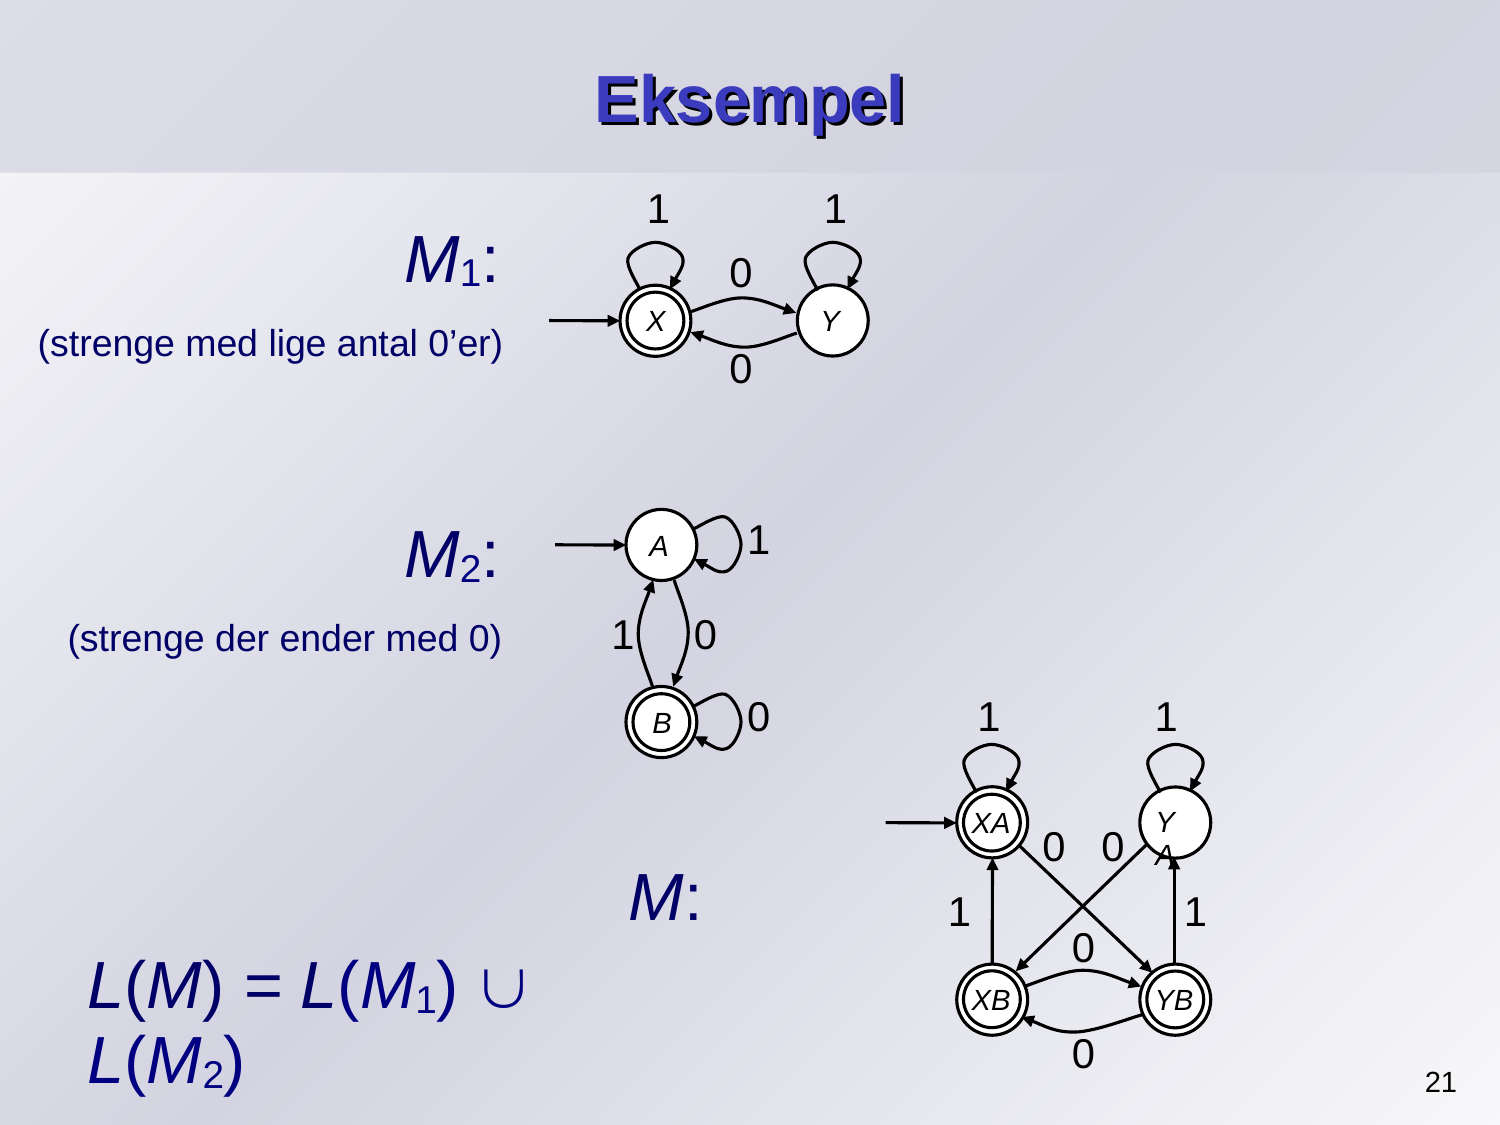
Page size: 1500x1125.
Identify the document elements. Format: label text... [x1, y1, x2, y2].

text_box 1 [732, 509, 786, 572]
text_box XA [956, 799, 1026, 848]
text_box 1 [962, 686, 1016, 749]
text_box 1 [809, 178, 863, 241]
text_box Y [805, 297, 855, 346]
text_box 1 [596, 603, 650, 666]
text_box 1 [632, 178, 685, 241]
text_box YA [1140, 798, 1208, 880]
text_box YA [1161, 848, 1169, 857]
text_box [797, 298, 805, 343]
text_box 0 [1057, 916, 1069, 928]
text_box YB [1139, 976, 1158, 1025]
text_box 0 [1057, 1023, 1110, 1086]
text_box 0 [714, 338, 768, 400]
text_box A [634, 521, 684, 571]
text_box 1 [1139, 686, 1193, 749]
text_box (strenge der ender med 0) [52, 609, 519, 668]
text_box XB [956, 976, 1026, 1025]
text_box [967, 848, 1017, 858]
text_box [620, 285, 691, 357]
text_box [1149, 786, 1201, 798]
text_box 0 [714, 241, 768, 304]
text_box L(M) = L(M1) ∪ L(M2) [72, 940, 721, 1106]
text_box 0 [1086, 816, 1140, 879]
text_box [625, 686, 697, 758]
text_box [625, 522, 634, 568]
text_box X [631, 297, 681, 346]
text_box M2: [389, 509, 516, 600]
text_box B [637, 699, 687, 748]
title Eksempel [75, 24, 1426, 173]
text_box 0 [732, 686, 786, 749]
text_box M: [613, 851, 718, 940]
text_box [635, 509, 697, 581]
text_box 0 [1057, 916, 1110, 979]
text_box [967, 1025, 1018, 1036]
text_box M1: [389, 214, 516, 305]
text_box YB [1149, 976, 1202, 1025]
text_box [1148, 964, 1202, 976]
text_box 0 [1027, 816, 1081, 879]
text_box [965, 786, 1019, 799]
text_box [1150, 1025, 1201, 1036]
text_box [965, 964, 1019, 976]
text_box 1 [1169, 881, 1223, 944]
text_box YB [1193, 976, 1209, 1025]
text_box 0 [679, 603, 733, 666]
text_box (strenge med lige antal 0’er) [22, 314, 520, 372]
text_box 1 [933, 881, 986, 944]
text_box [806, 284, 869, 357]
